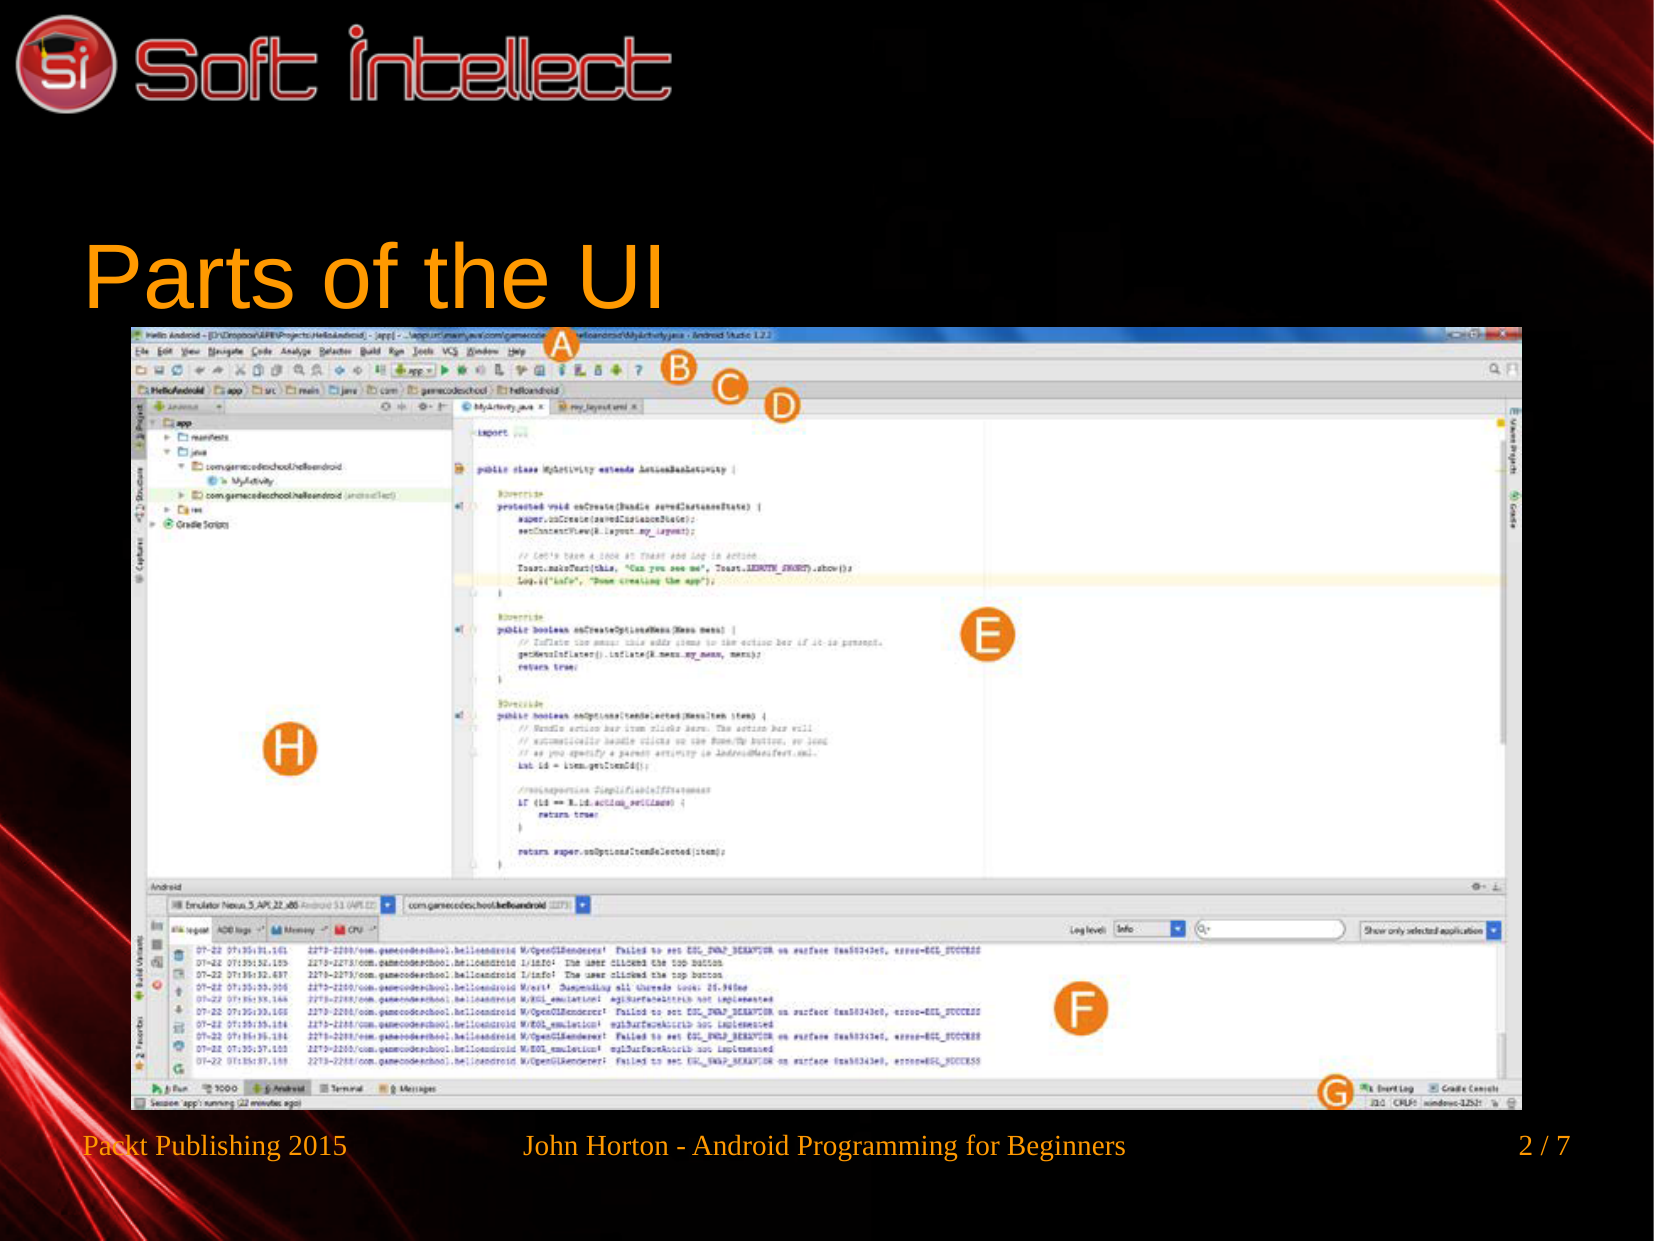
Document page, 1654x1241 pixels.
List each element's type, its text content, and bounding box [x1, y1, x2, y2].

picture [0, 0, 1654, 1241]
title Parts of the UI [82, 173, 1571, 381]
